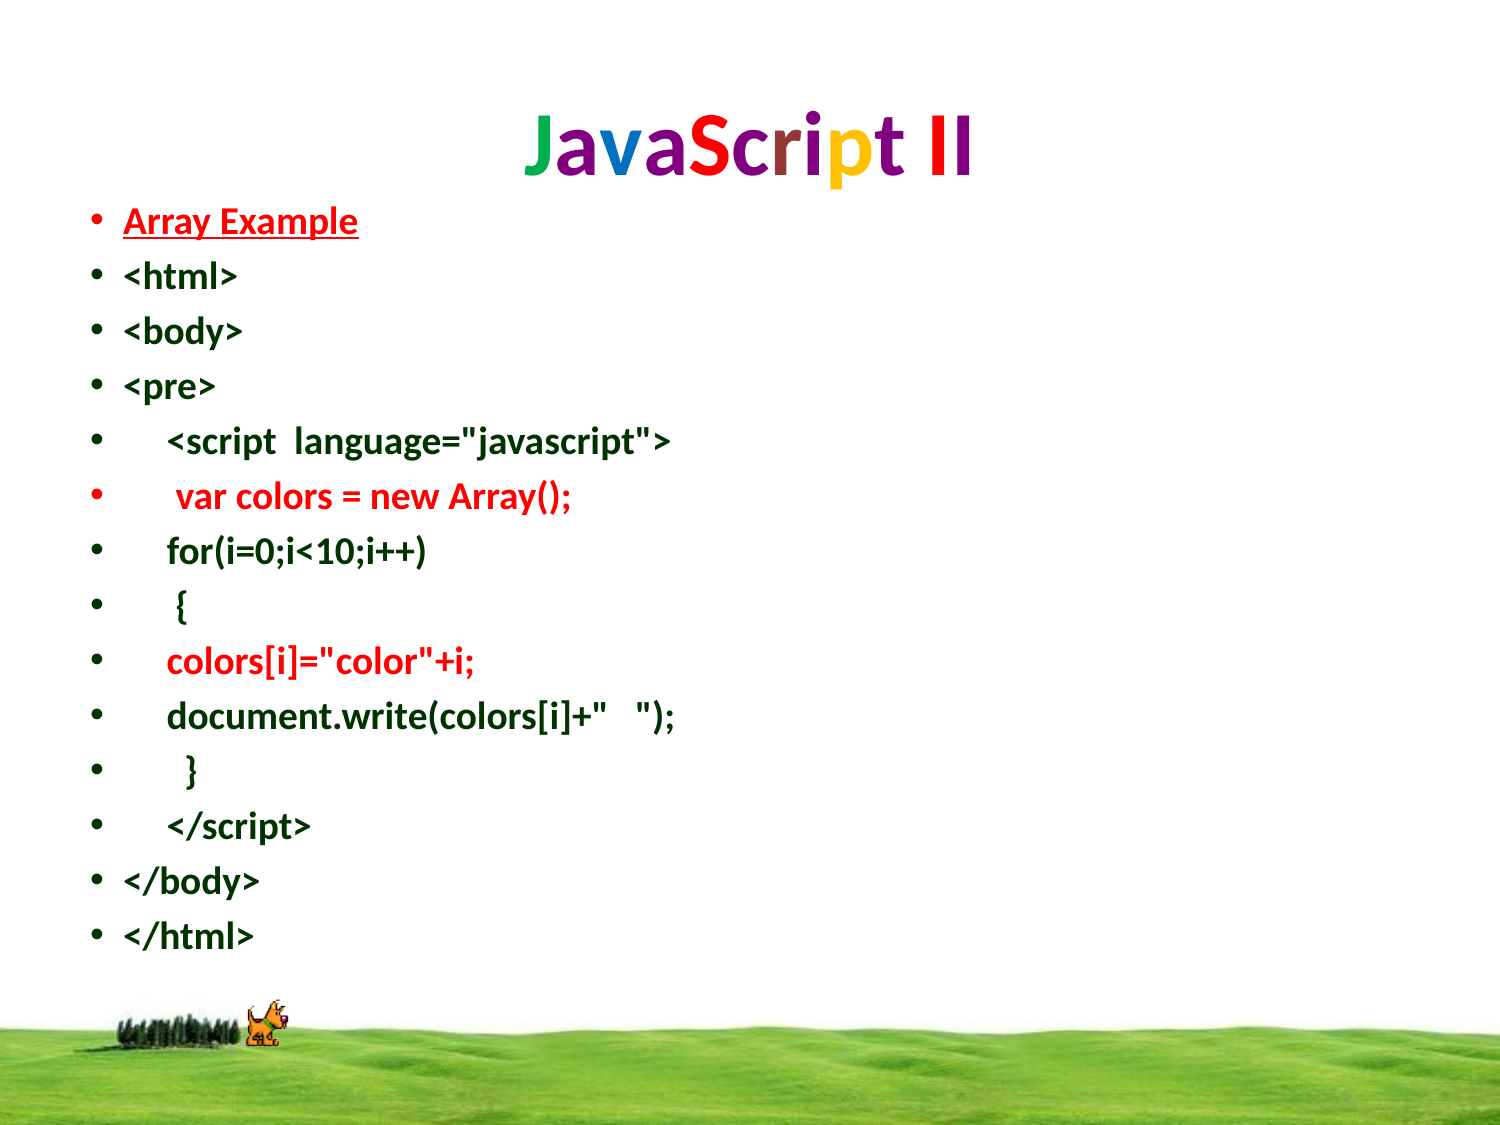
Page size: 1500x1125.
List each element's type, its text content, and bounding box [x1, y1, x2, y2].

title JavaScript II [75, 45, 1425, 233]
picture [0, 995, 1500, 1125]
list Array Example <html> <body> <pre> <script language="javascript"> var colors = new Array(); for(i=0;i<10;i++) { colors[i]="color"+i; document.write(colors[i]+" "); } </script> </body> </html> [75, 187, 1338, 975]
